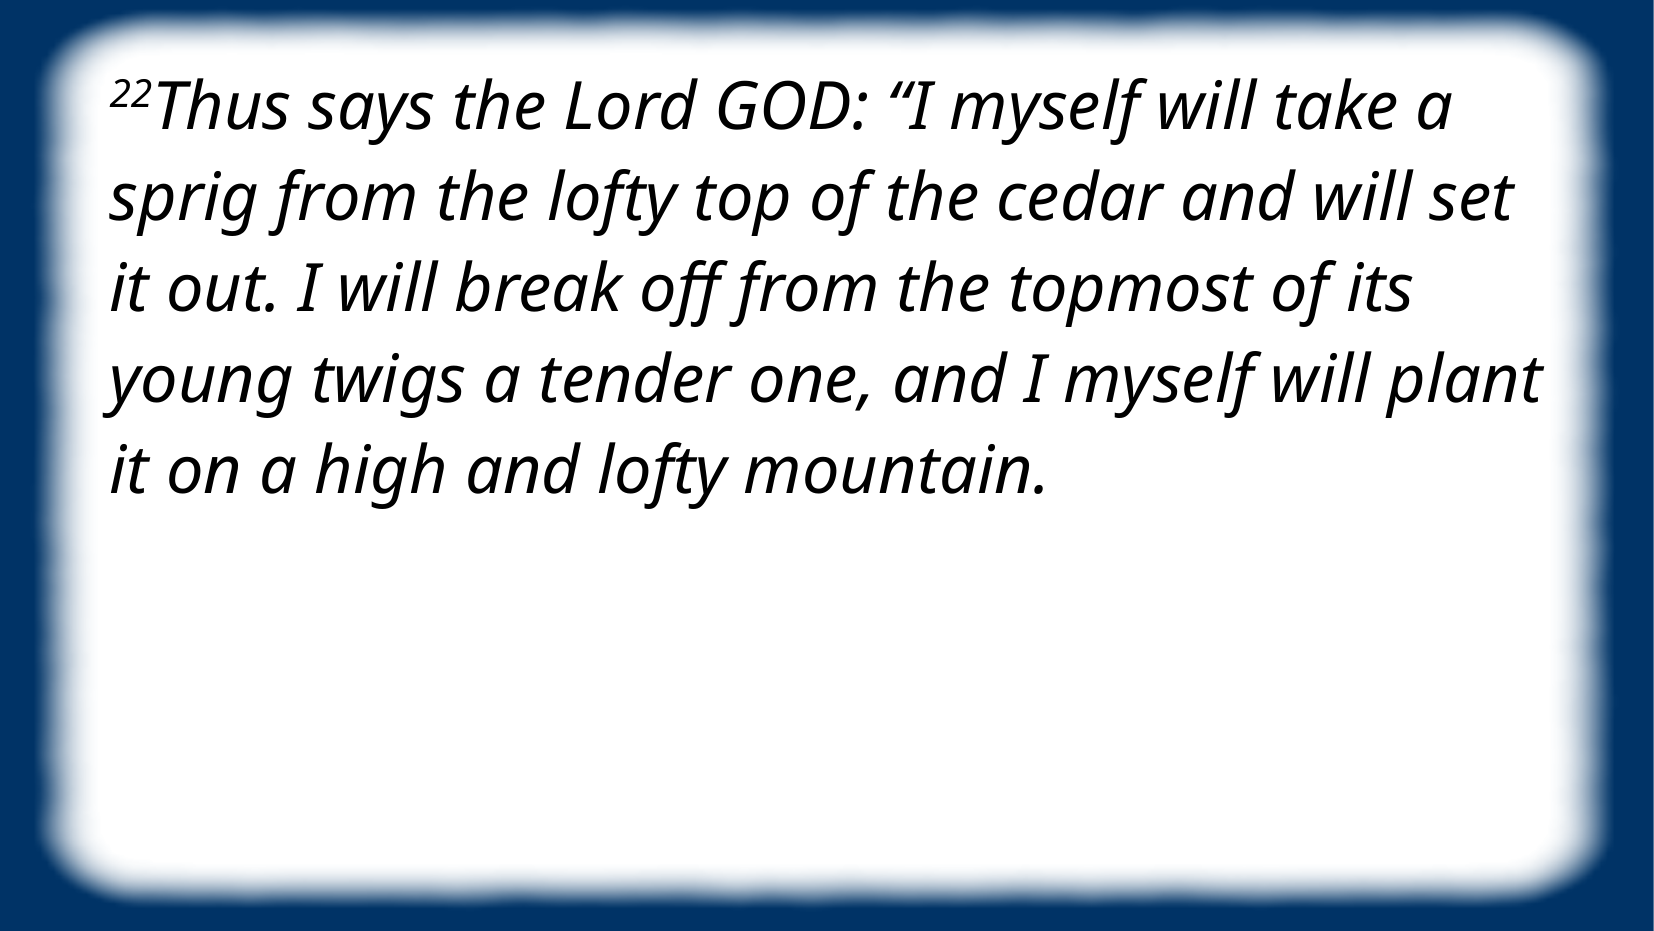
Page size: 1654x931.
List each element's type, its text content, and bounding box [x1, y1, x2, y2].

picture [0, 0, 1654, 931]
text_box 22Thus says the Lord GOD: “I myself will take a sprig from the lofty top of the cedar and will set it out. I will break off from the topmost of its young twigs a tender one, and I myself will plant it on a high and lofty mountain. [94, 51, 1580, 511]
